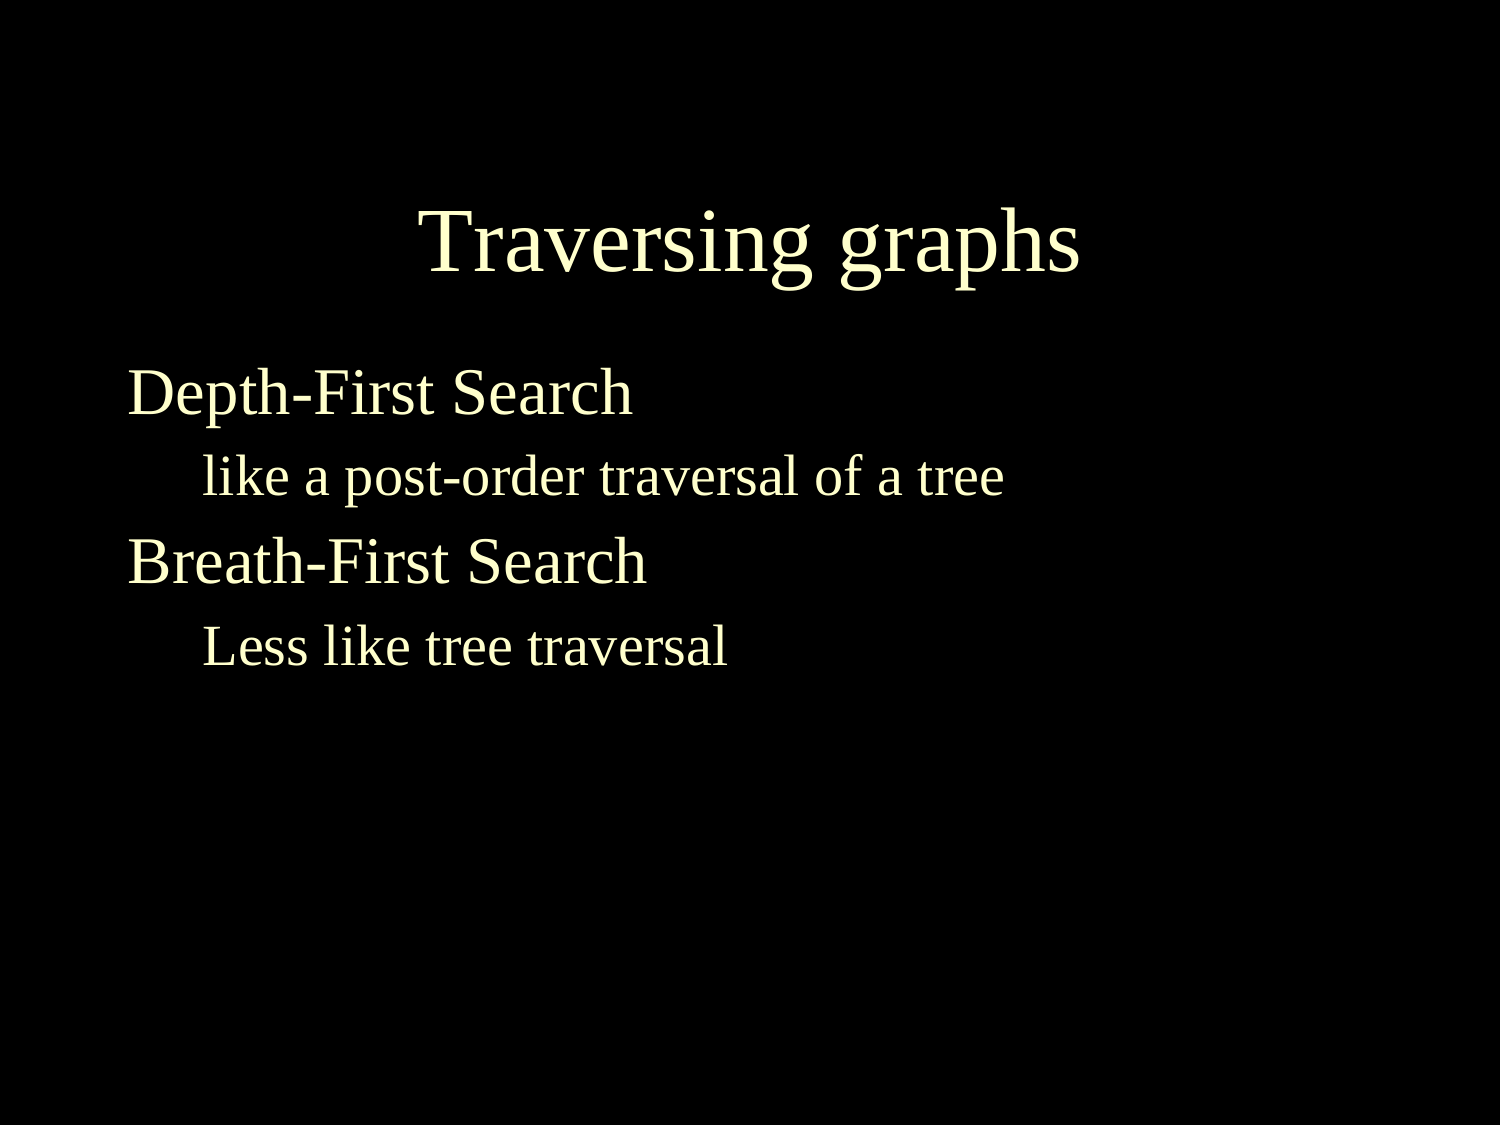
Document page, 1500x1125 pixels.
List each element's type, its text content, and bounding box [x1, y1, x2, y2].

list Depth-First Search like a post-order traversal of a tree Breath-First Search Less like tree traversal [112, 347, 1482, 1026]
title Traversing graphs [22, 145, 1480, 336]
